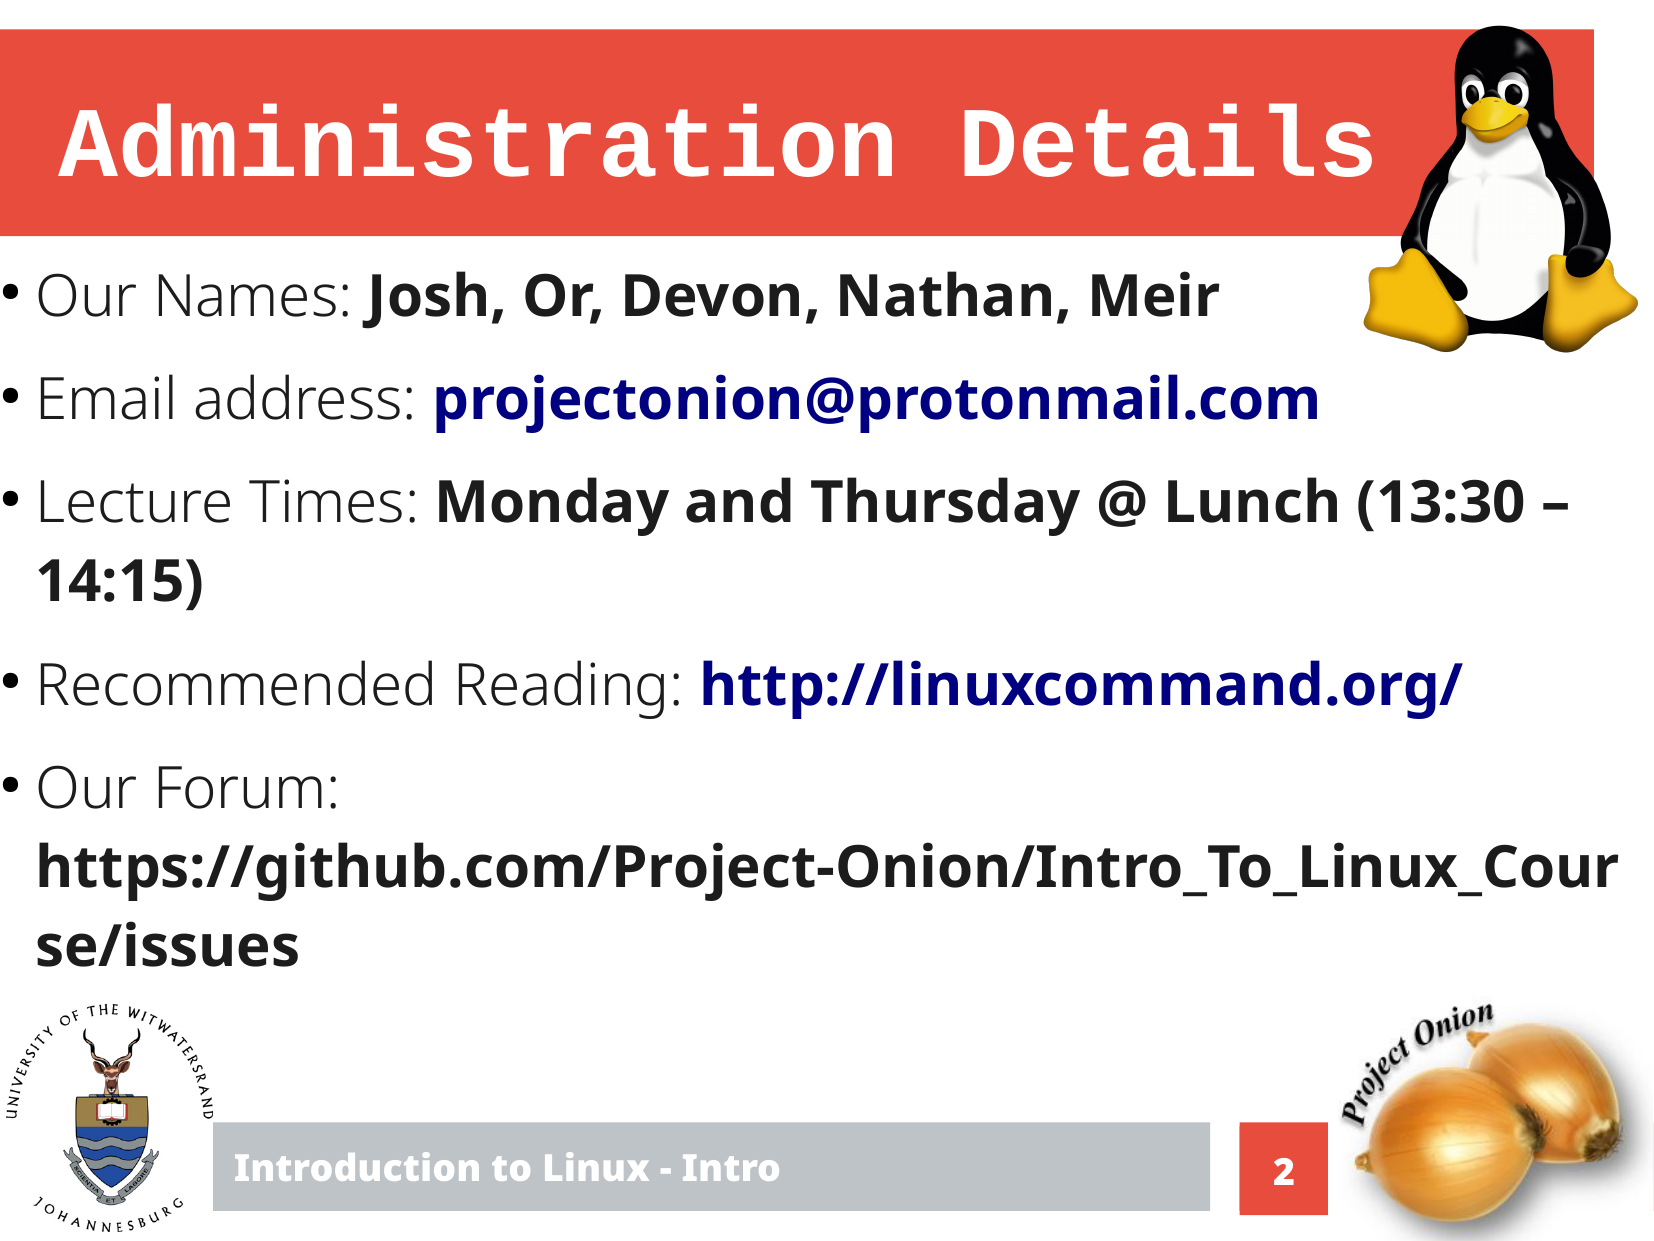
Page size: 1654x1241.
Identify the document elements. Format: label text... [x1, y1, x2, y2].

title Administration Details [58, 59, 1594, 207]
subtitle Our Names: Josh, Or, Devon, Nathan, Meir Email address: projectonion@protonmail.com Lecture Times: Monday and Thursday @ Lunch (13:30 – 14:15) Recommended Reading: http://linuxcommand.org/ Our Forum: https://github.com/Project-Onion/Intro_To_Linux_Course/issues [0, 253, 1636, 1022]
picture [1328, 986, 1653, 1241]
picture [1345, 4, 1653, 367]
picture [6, 1022, 213, 1232]
